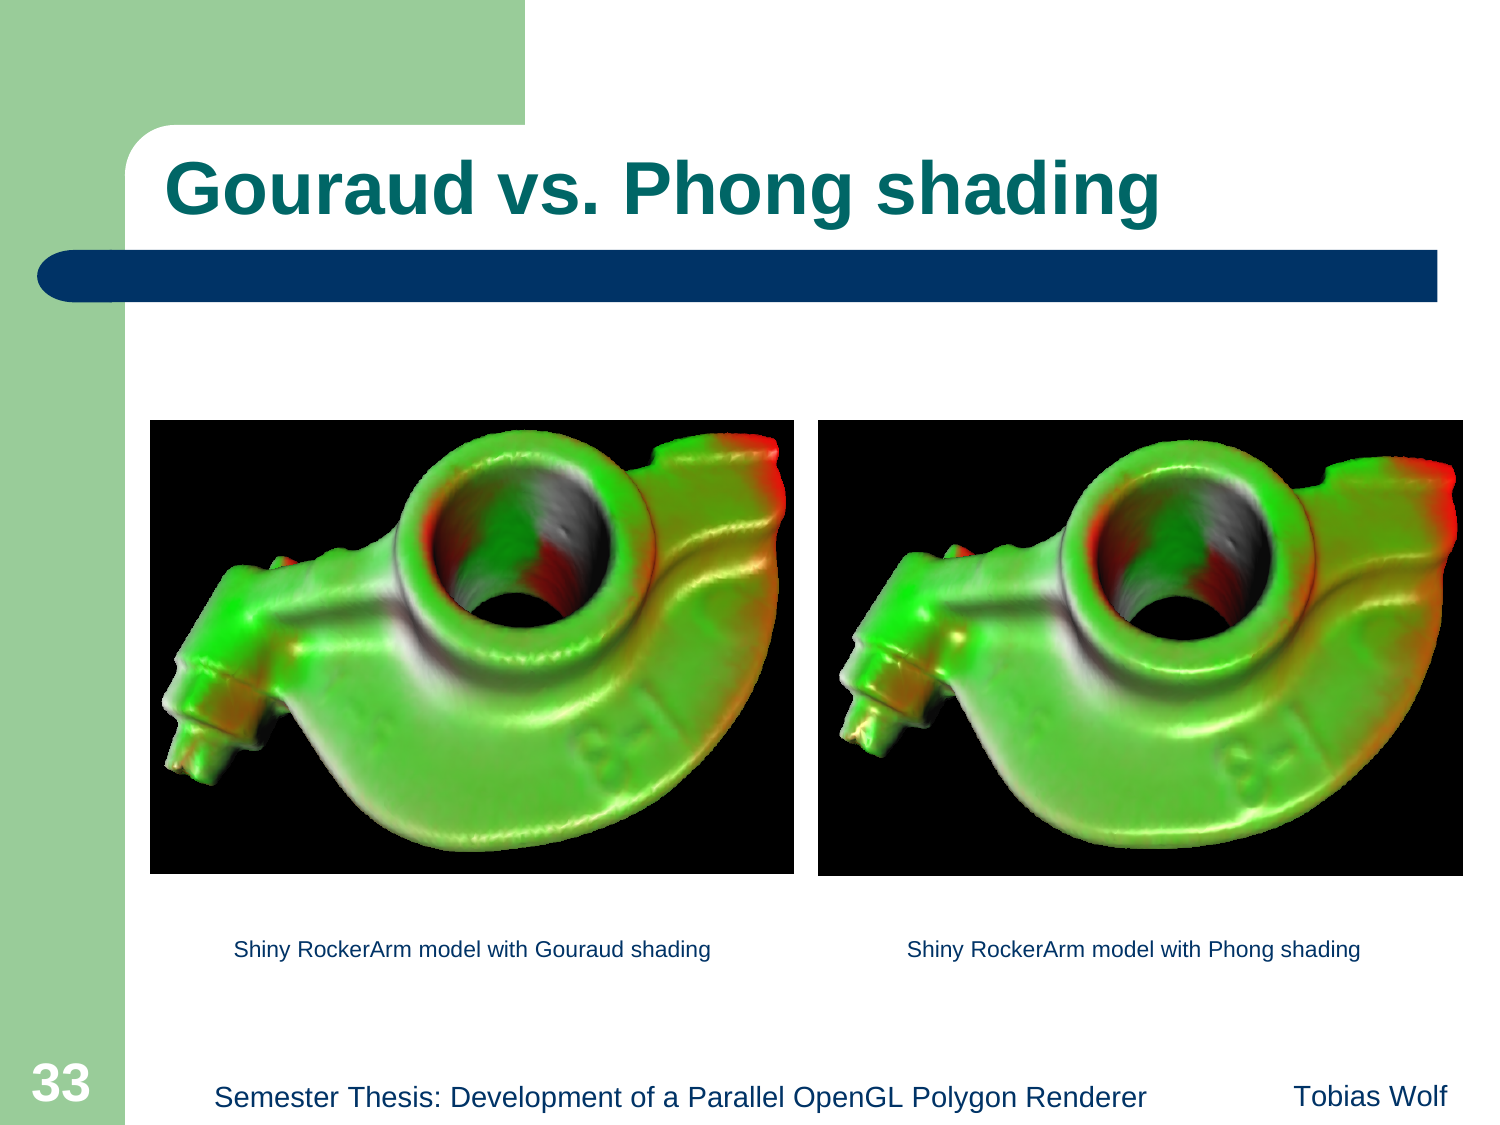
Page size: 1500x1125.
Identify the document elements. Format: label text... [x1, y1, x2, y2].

picture [818, 420, 1463, 876]
title Gouraud vs. Phong shading [149, 124, 1463, 238]
text_box Shiny RockerArm model with Phong shading [809, 928, 1459, 988]
text_box Shiny RockerArm model with Gouraud shading [147, 928, 798, 988]
picture [150, 420, 794, 874]
